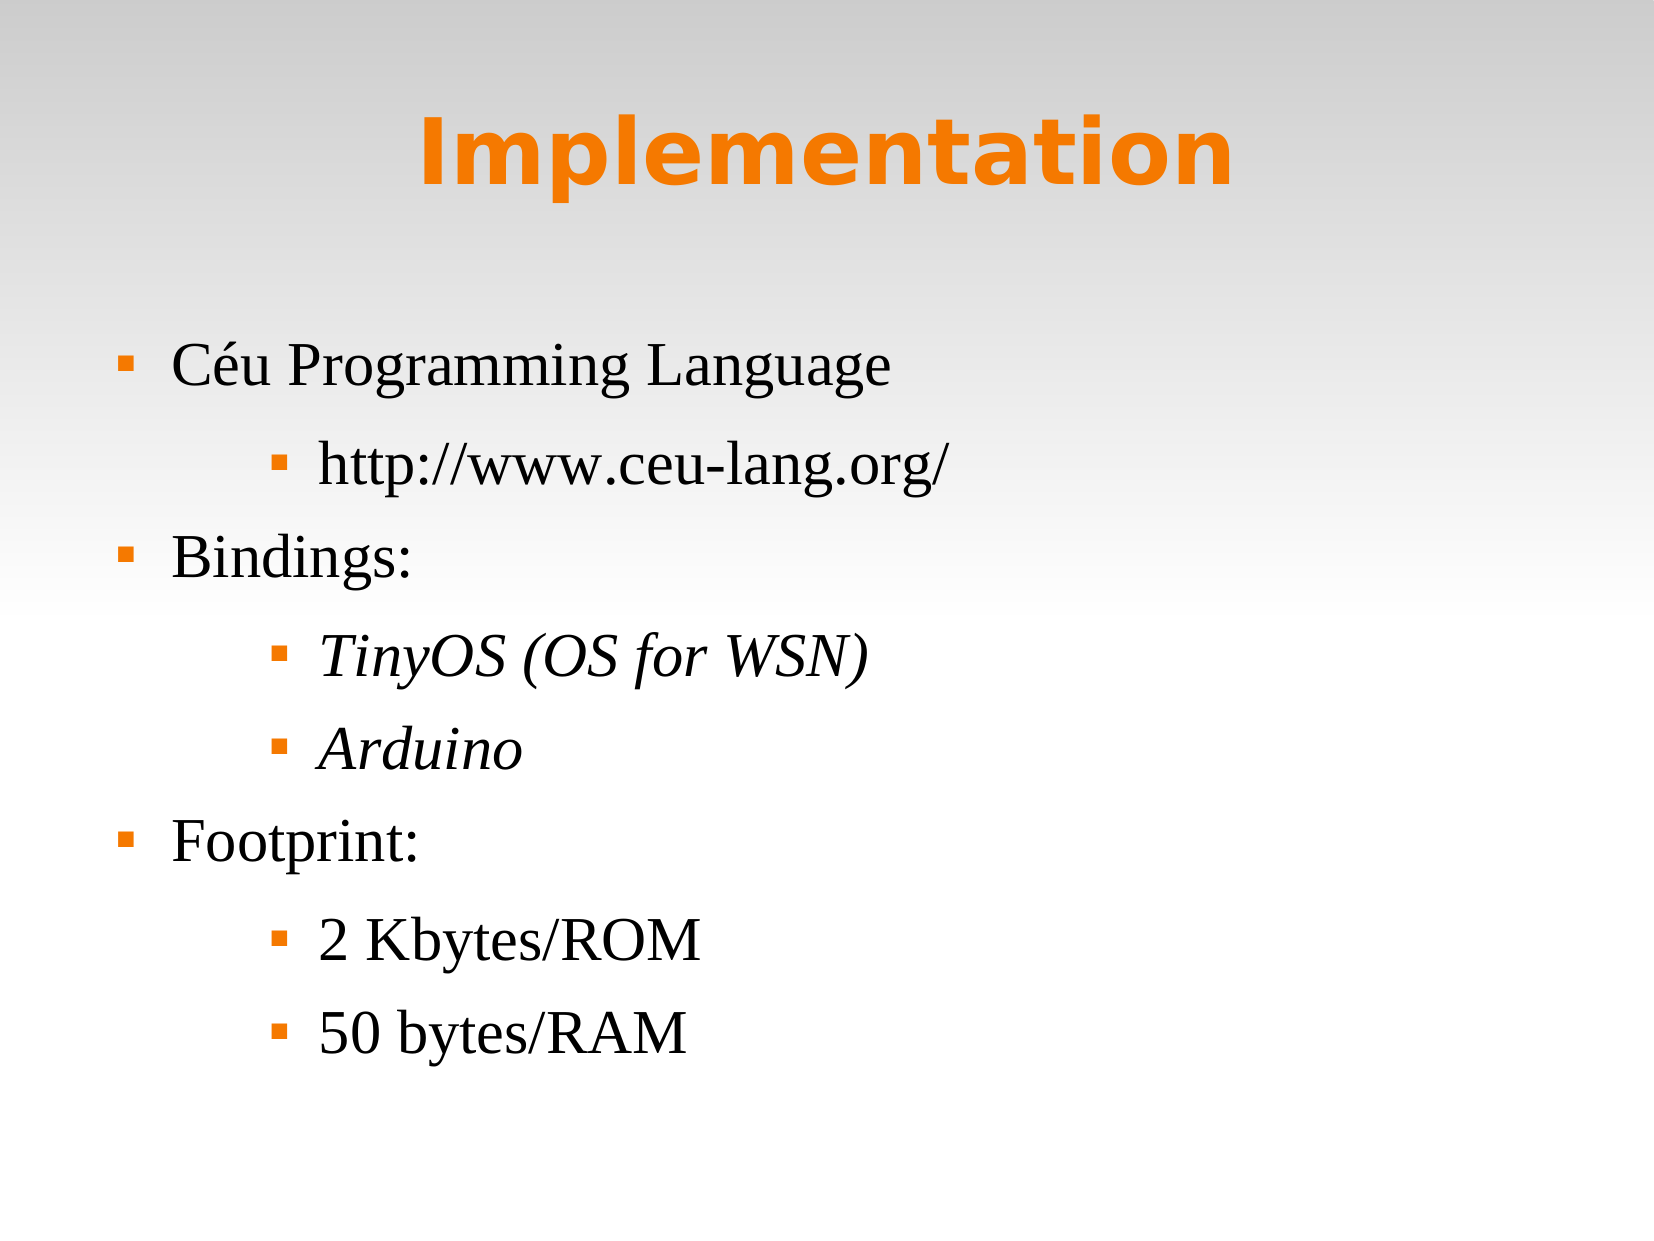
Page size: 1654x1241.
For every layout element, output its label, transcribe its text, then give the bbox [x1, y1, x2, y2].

list Céu Programming Language http://www.ceu-lang.org/ Bindings: TinyOS (OS for WSN) Arduino Footprint: 2 Kbytes/ROM 50 bytes/RAM [82, 231, 1571, 1124]
title Implementation [82, 49, 1571, 231]
